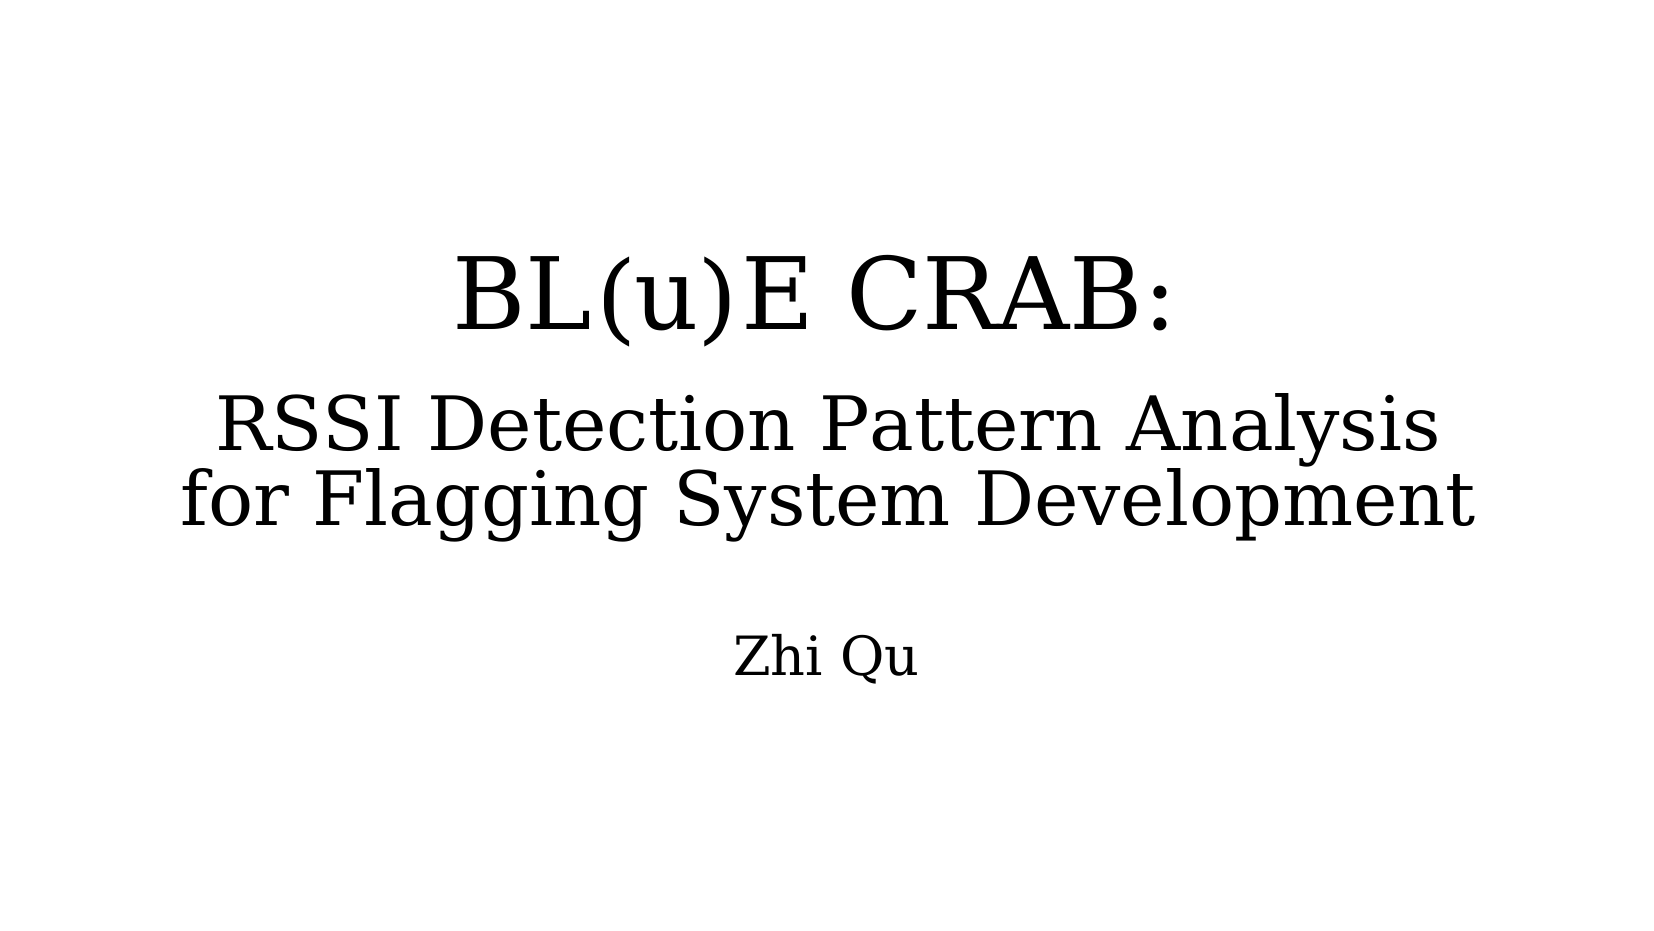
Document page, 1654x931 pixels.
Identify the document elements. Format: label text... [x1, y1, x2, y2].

title BL(u)E CRAB: [86, 249, 1576, 451]
subtitle Zhi Qu [82, 562, 1571, 758]
text_box RSSI Detection Pattern Analysis for Flagging System Development [134, 383, 1523, 549]
